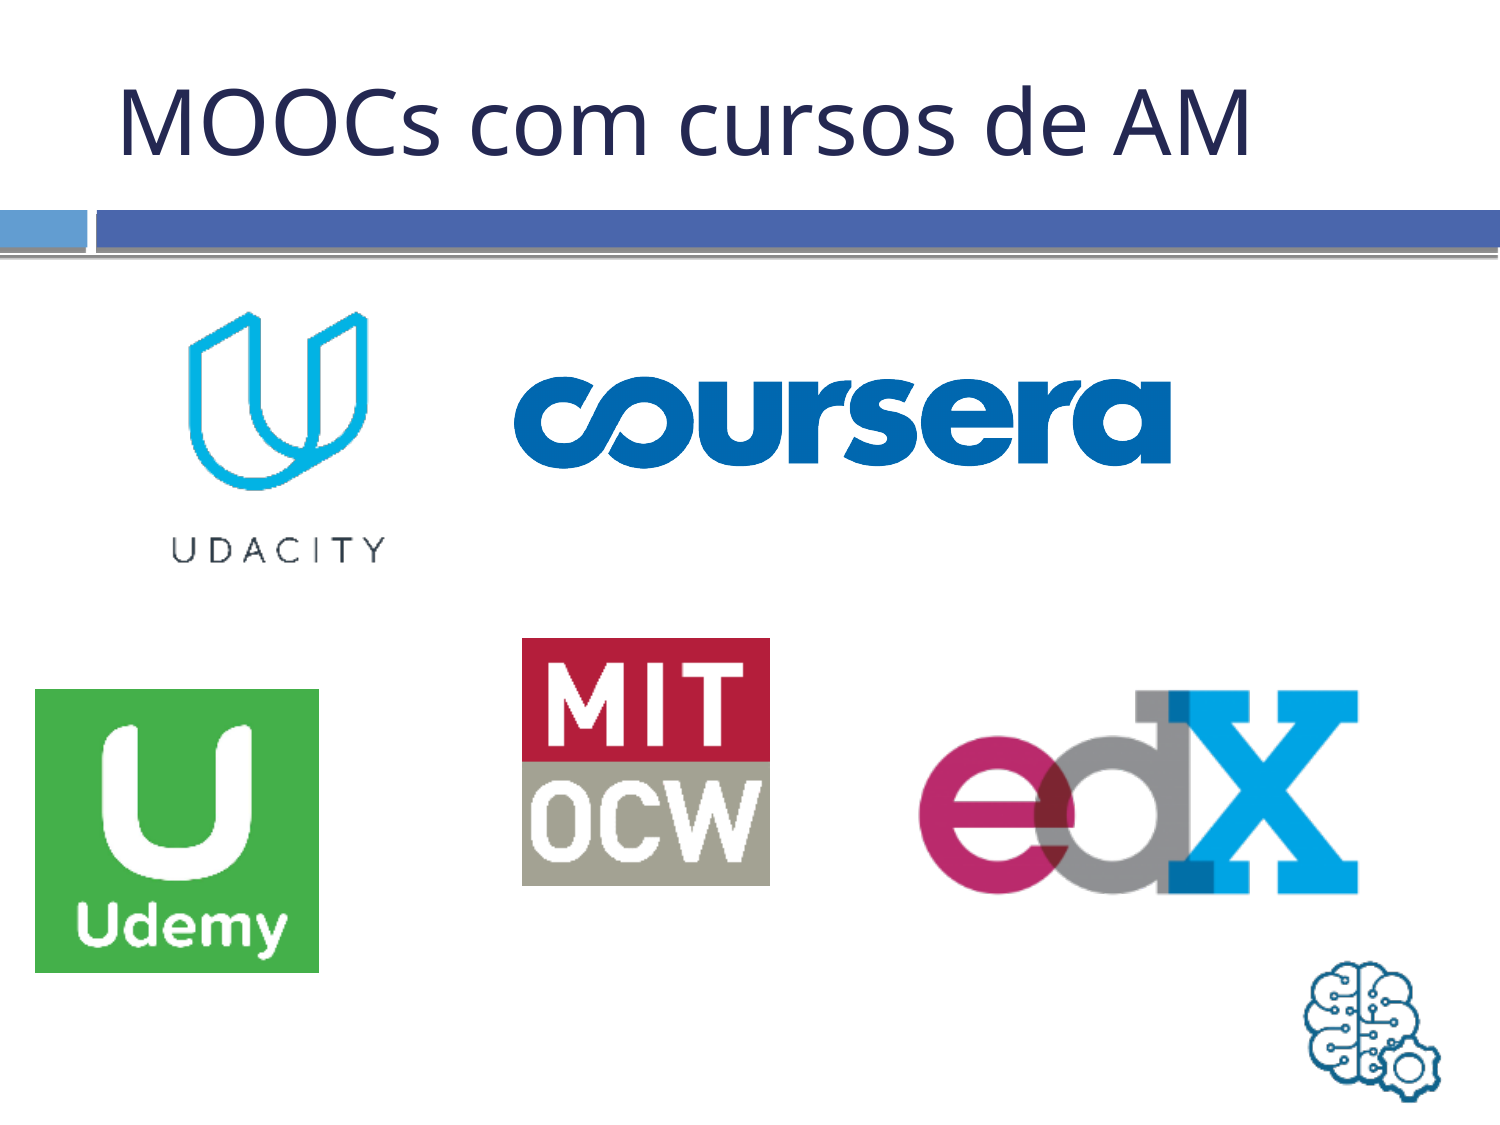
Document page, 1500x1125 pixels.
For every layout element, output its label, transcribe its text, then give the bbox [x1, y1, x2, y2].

picture [35, 689, 319, 973]
title MOOCs com cursos de AM [100, 37, 1438, 200]
picture [522, 638, 770, 886]
picture [917, 678, 1449, 1106]
picture [0, 281, 1192, 594]
